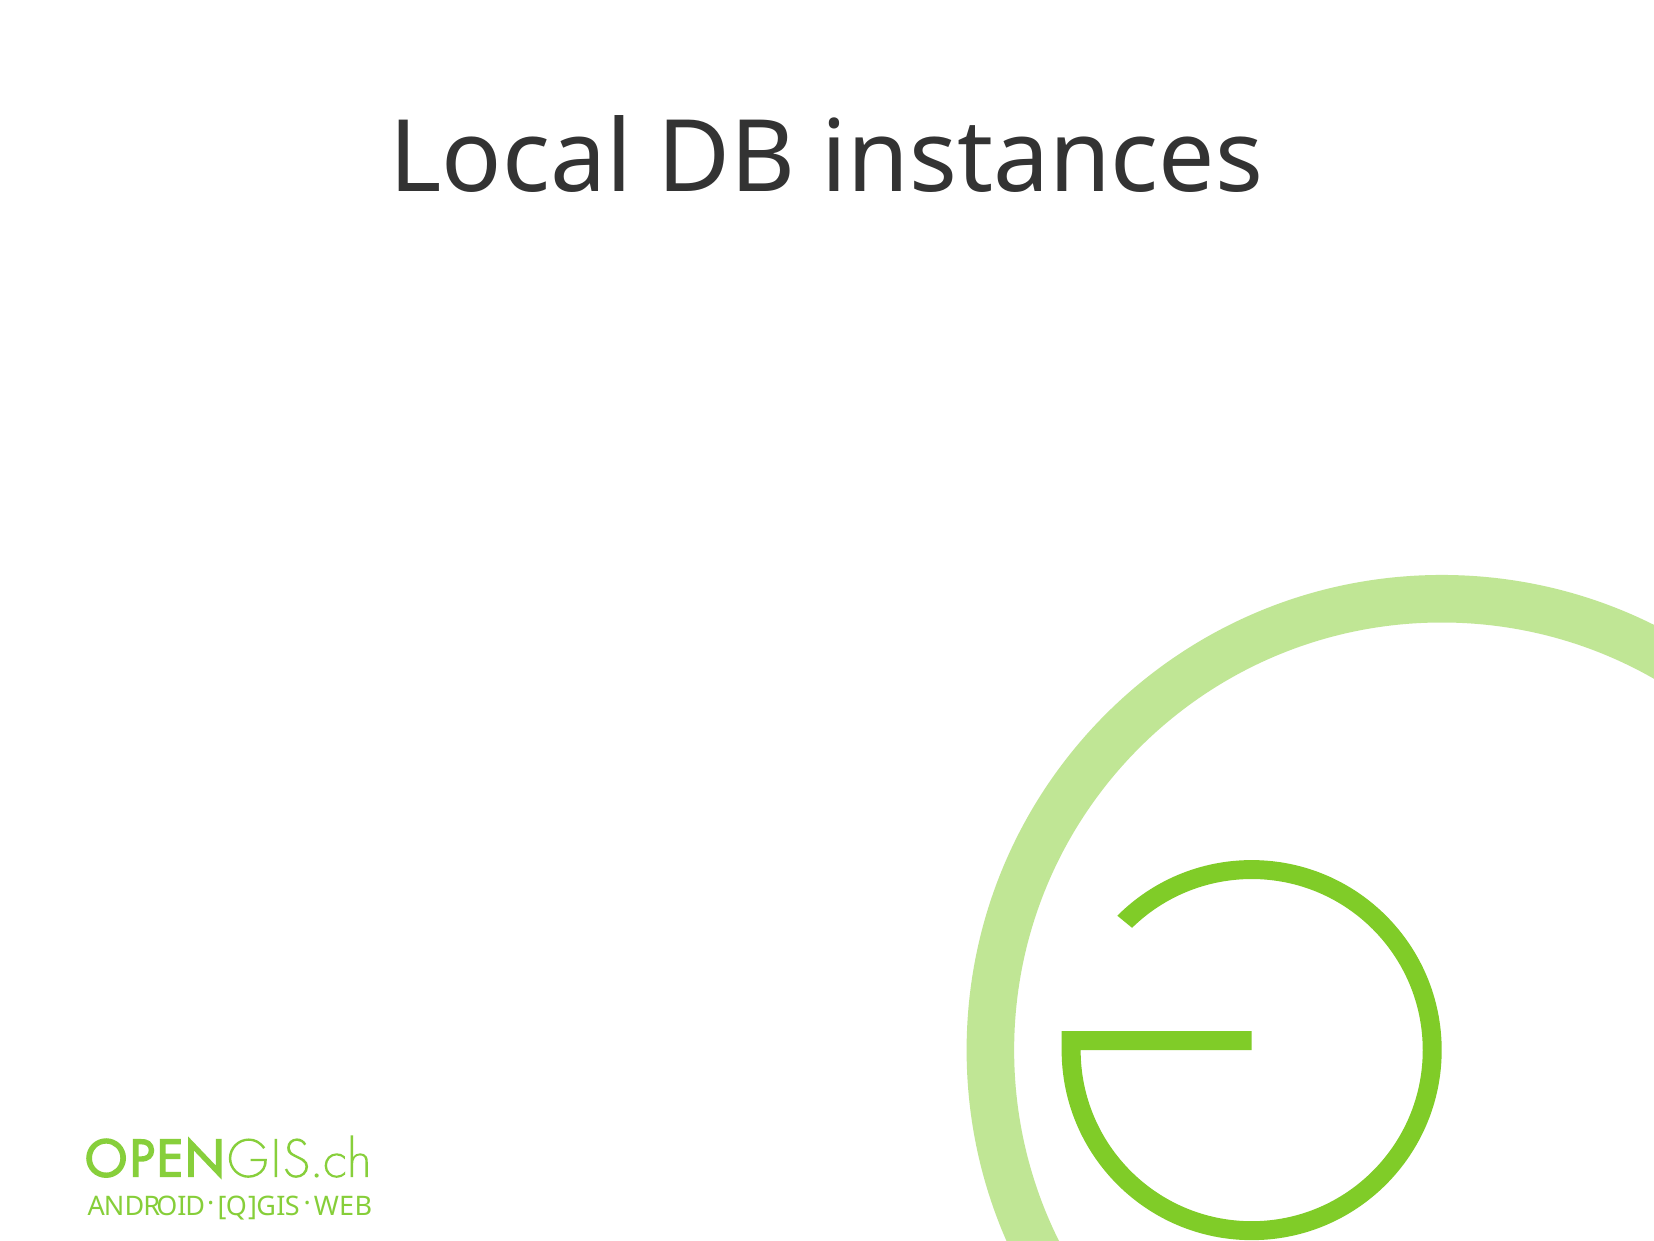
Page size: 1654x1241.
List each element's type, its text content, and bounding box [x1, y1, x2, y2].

title Local DB instances [82, 49, 1571, 257]
